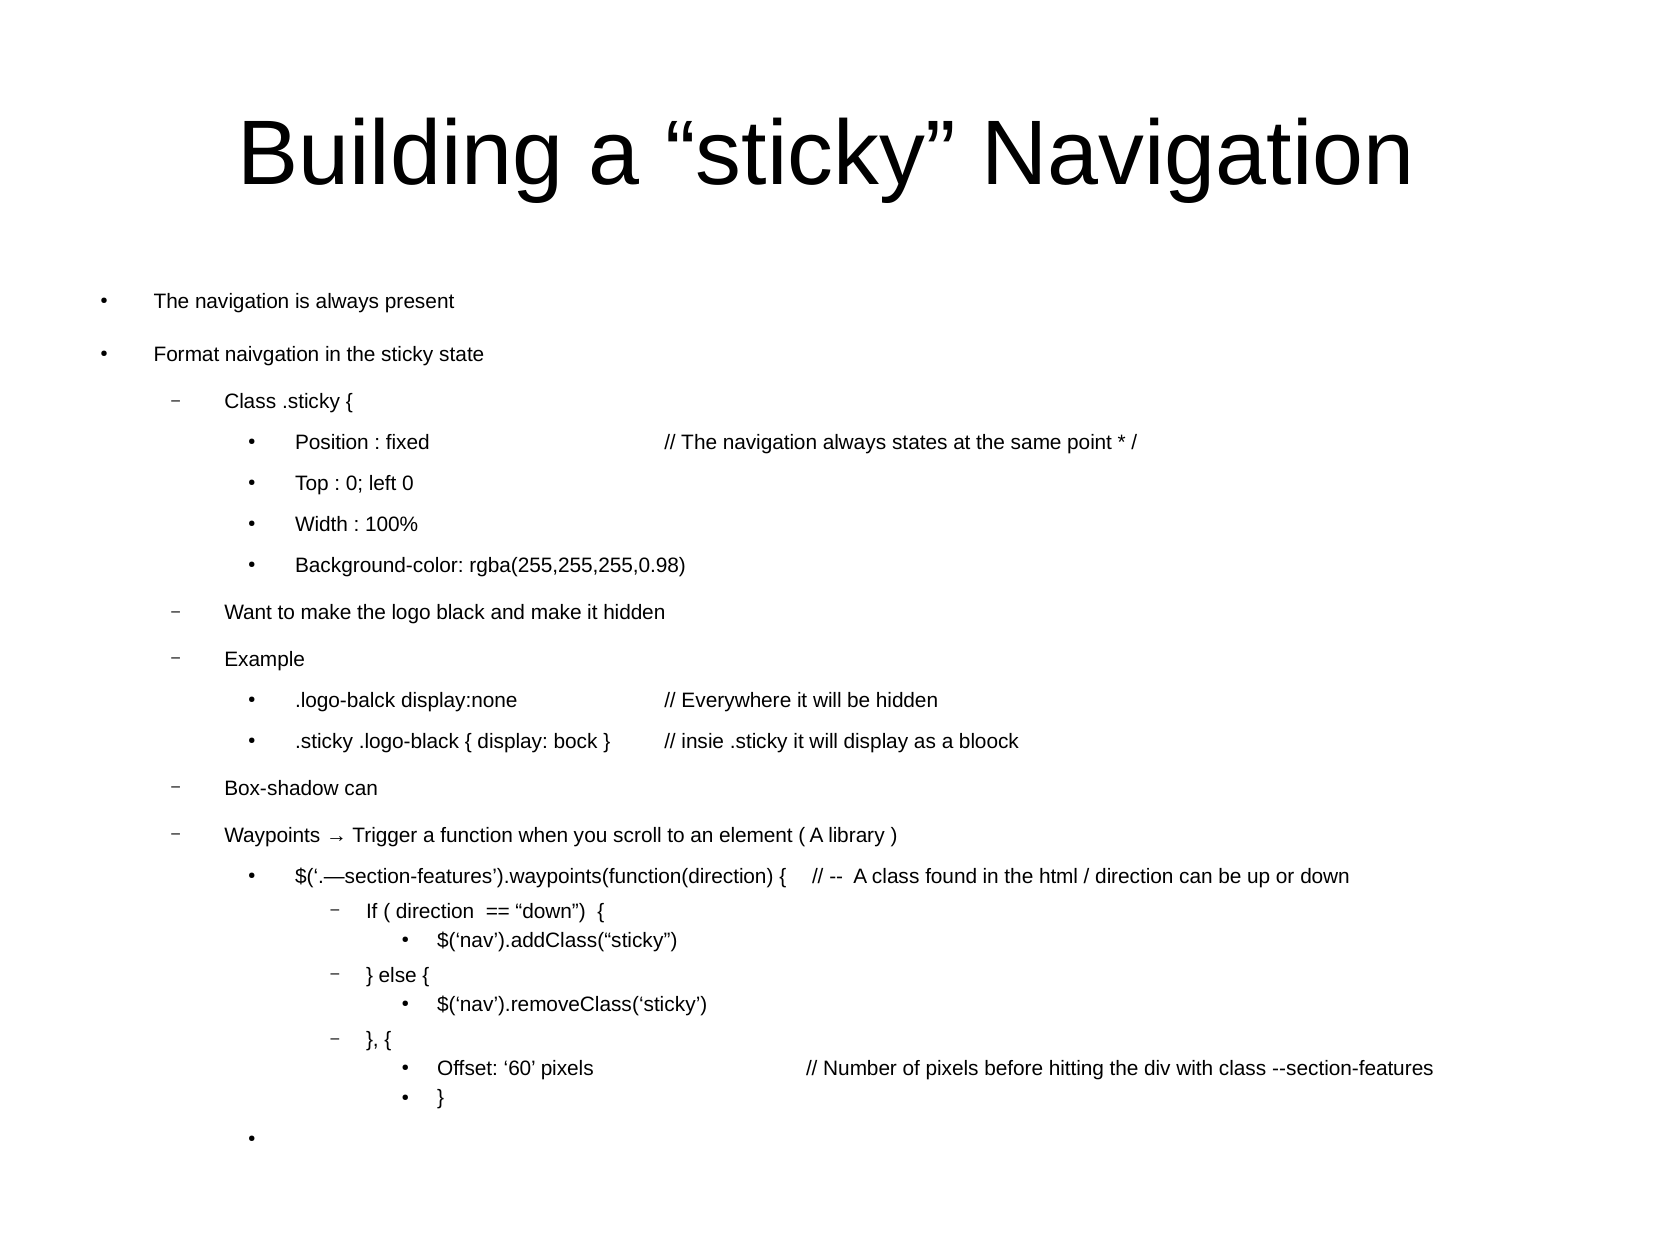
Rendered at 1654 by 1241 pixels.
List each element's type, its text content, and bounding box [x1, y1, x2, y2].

list The navigation is always present Format naivgation in the sticky state Class .sticky { Position : fixed // The navigation always states at the same point * / Top : 0; left 0 Width : 100% Background-color: rgba(255,255,255,0.98) Want to make the logo black and make it hidden Example .logo-balck display:none // Everywhere it will be hidden .sticky .logo-black { display: bock } // insie .sticky it will display as a bloock Box-shadow can Waypoints → Trigger a function when you scroll to an element ( A library ) $(‘.—section-features’).waypoints(function(direction) { // -- A class found in the html / direction can be up or down If ( direction == “down”) { $(‘nav’).addClass(“sticky”) } else { $(‘nav’).removeClass(‘sticky’) }, { Offset: ‘60’ pixels // Number of pixels before hitting the div with class --section-features } [82, 290, 1571, 1229]
title Building a “sticky” Navigation [82, 49, 1571, 257]
